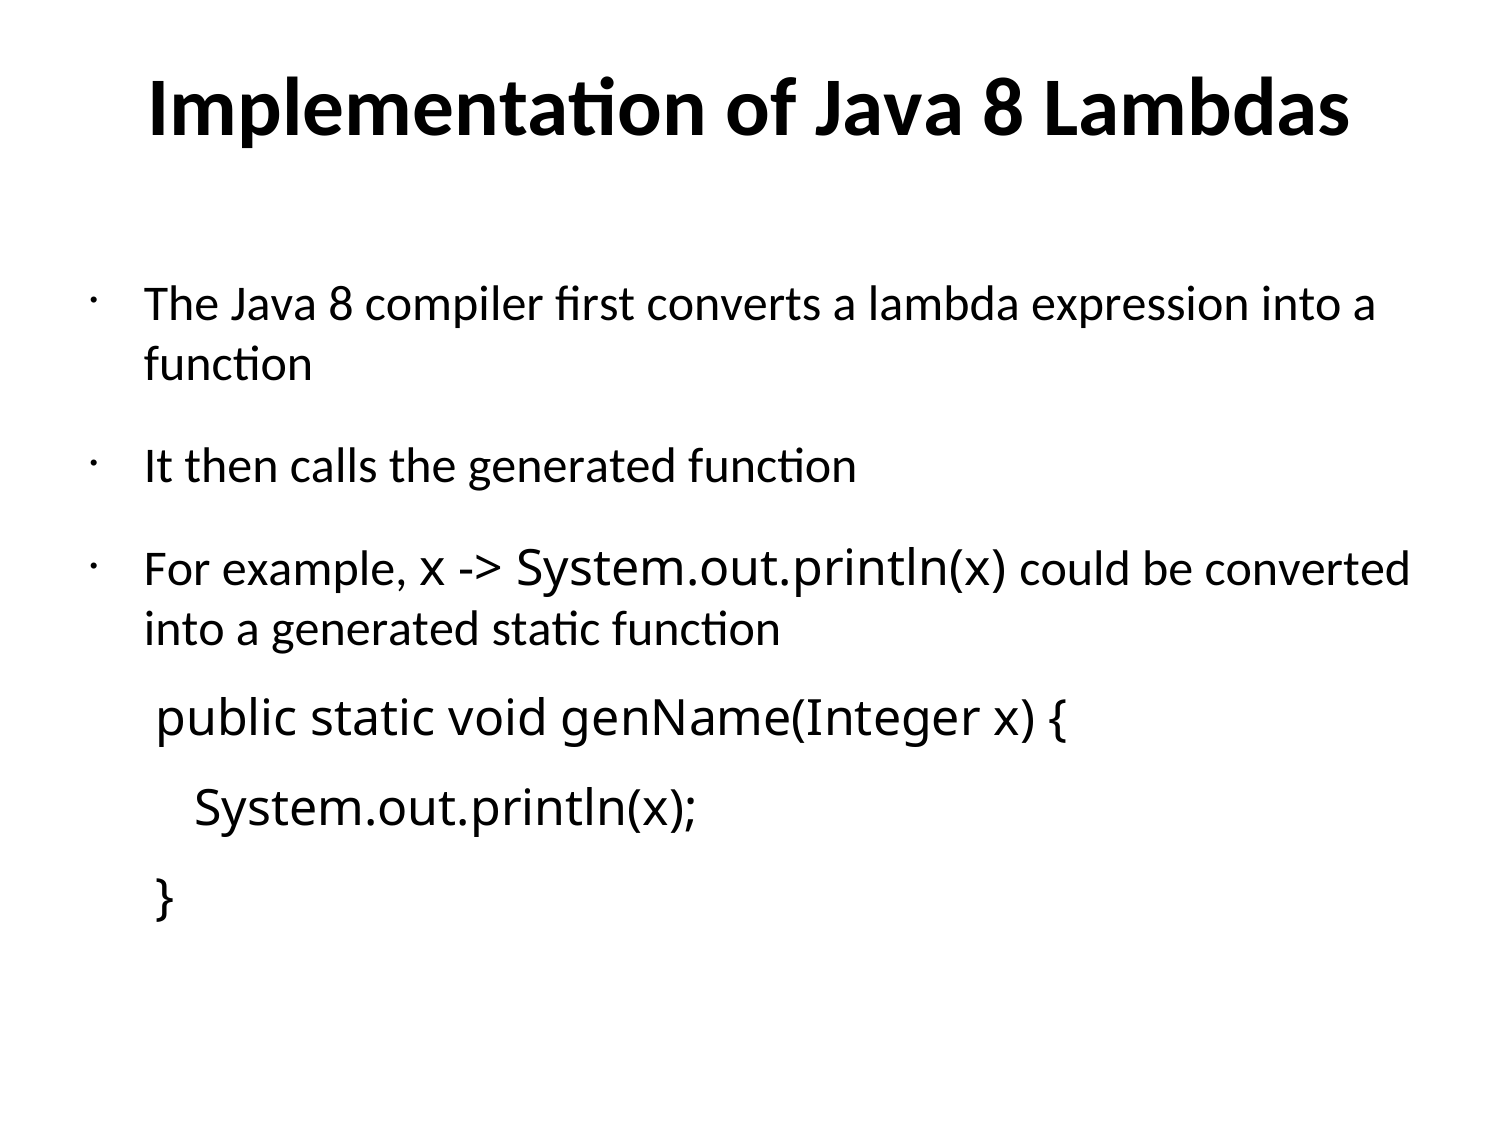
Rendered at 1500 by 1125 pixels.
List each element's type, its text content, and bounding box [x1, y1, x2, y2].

title Implementation of Java 8 Lambdas [75, 45, 1426, 233]
text_box The Java 8 compiler first converts a lambda expression into a function It then calls the generated function For example, x -> System.out.println(x) could be converted into a generated static function public static void genName(Integer x) { System.out.println(x); } [75, 262, 1456, 1005]
